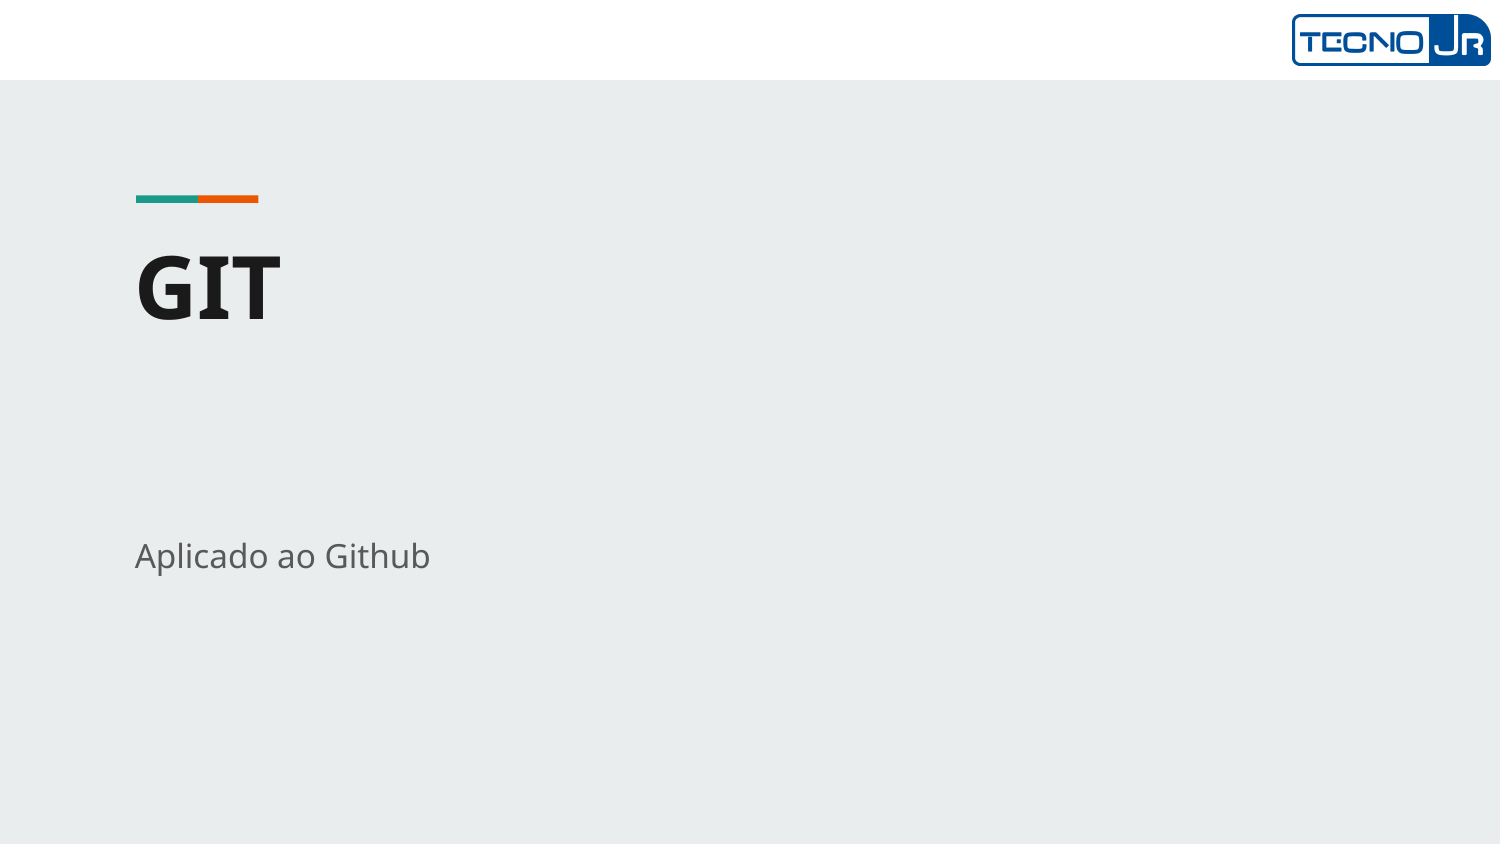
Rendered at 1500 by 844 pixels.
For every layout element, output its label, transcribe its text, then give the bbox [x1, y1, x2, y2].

title GIT [119, 216, 1381, 490]
subtitle Aplicado ao Github [119, 520, 1381, 610]
picture [1292, 14, 1491, 66]
